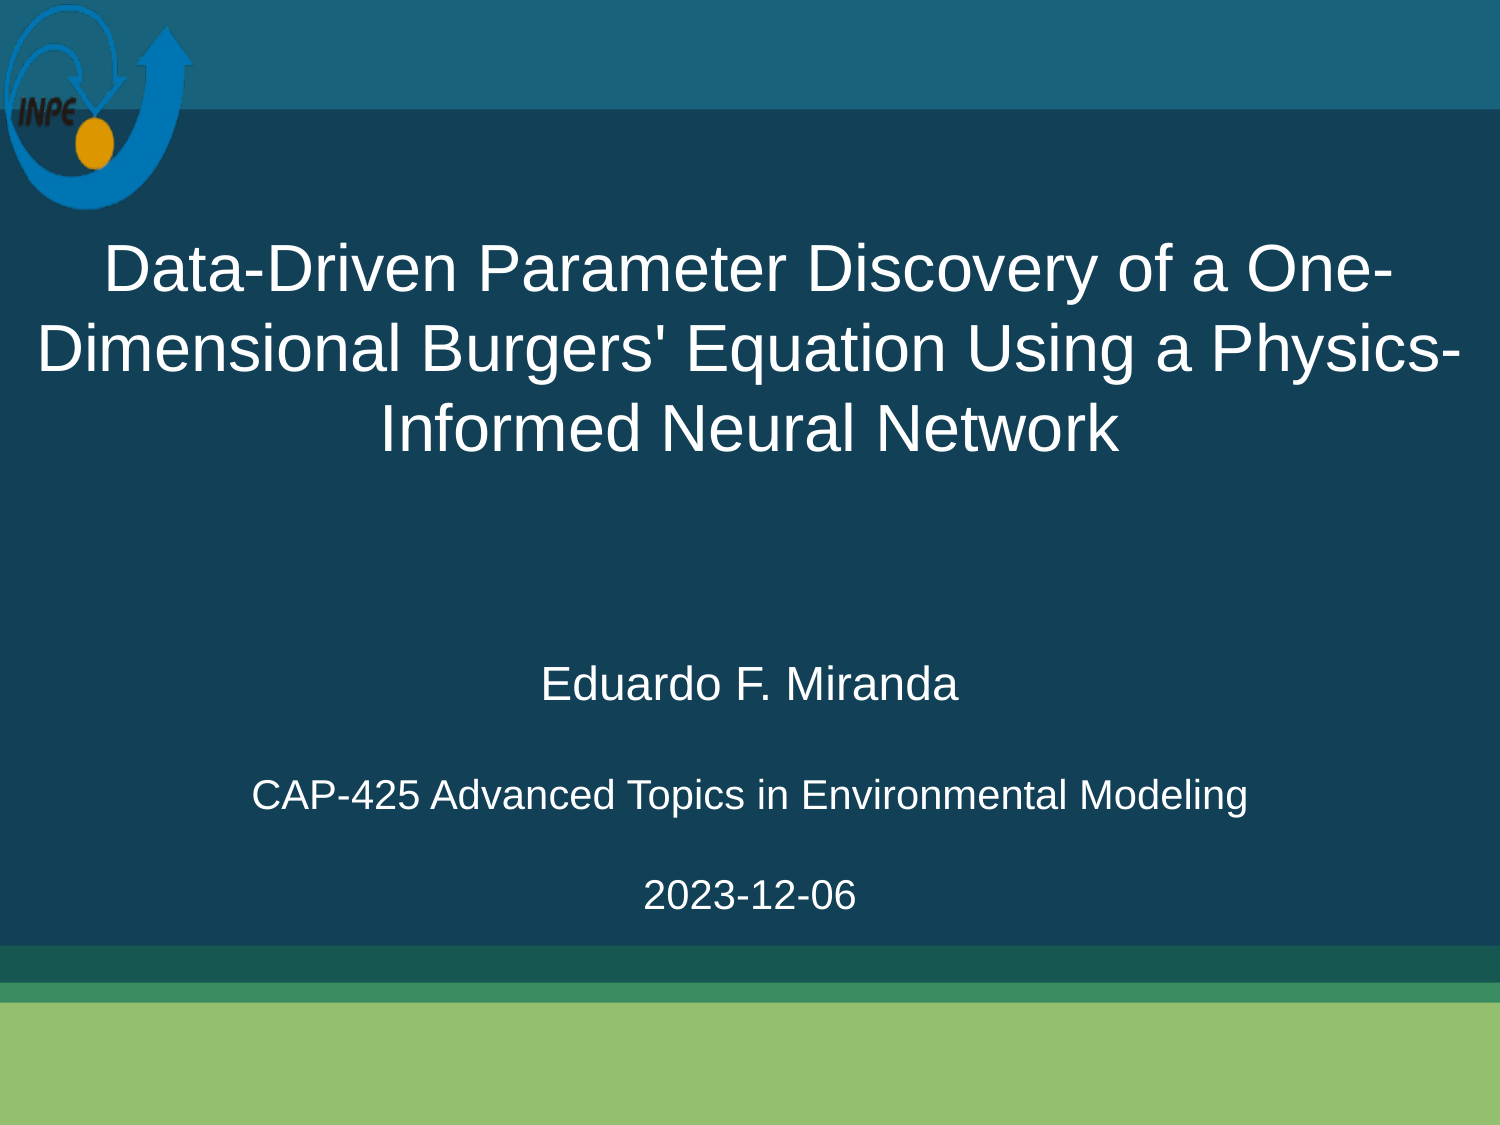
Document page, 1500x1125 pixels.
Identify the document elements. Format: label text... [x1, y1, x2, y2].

picture [0, 0, 201, 220]
text_box Data-Driven Parameter Discovery of a One-Dimensional Burgers' Equation Using a Physics-Informed Neural Network [0, 120, 1500, 571]
text_box Eduardo F. Miranda CAP-425 Advanced Topics in Environmental Modeling 2023-12-06 [75, 637, 1426, 960]
